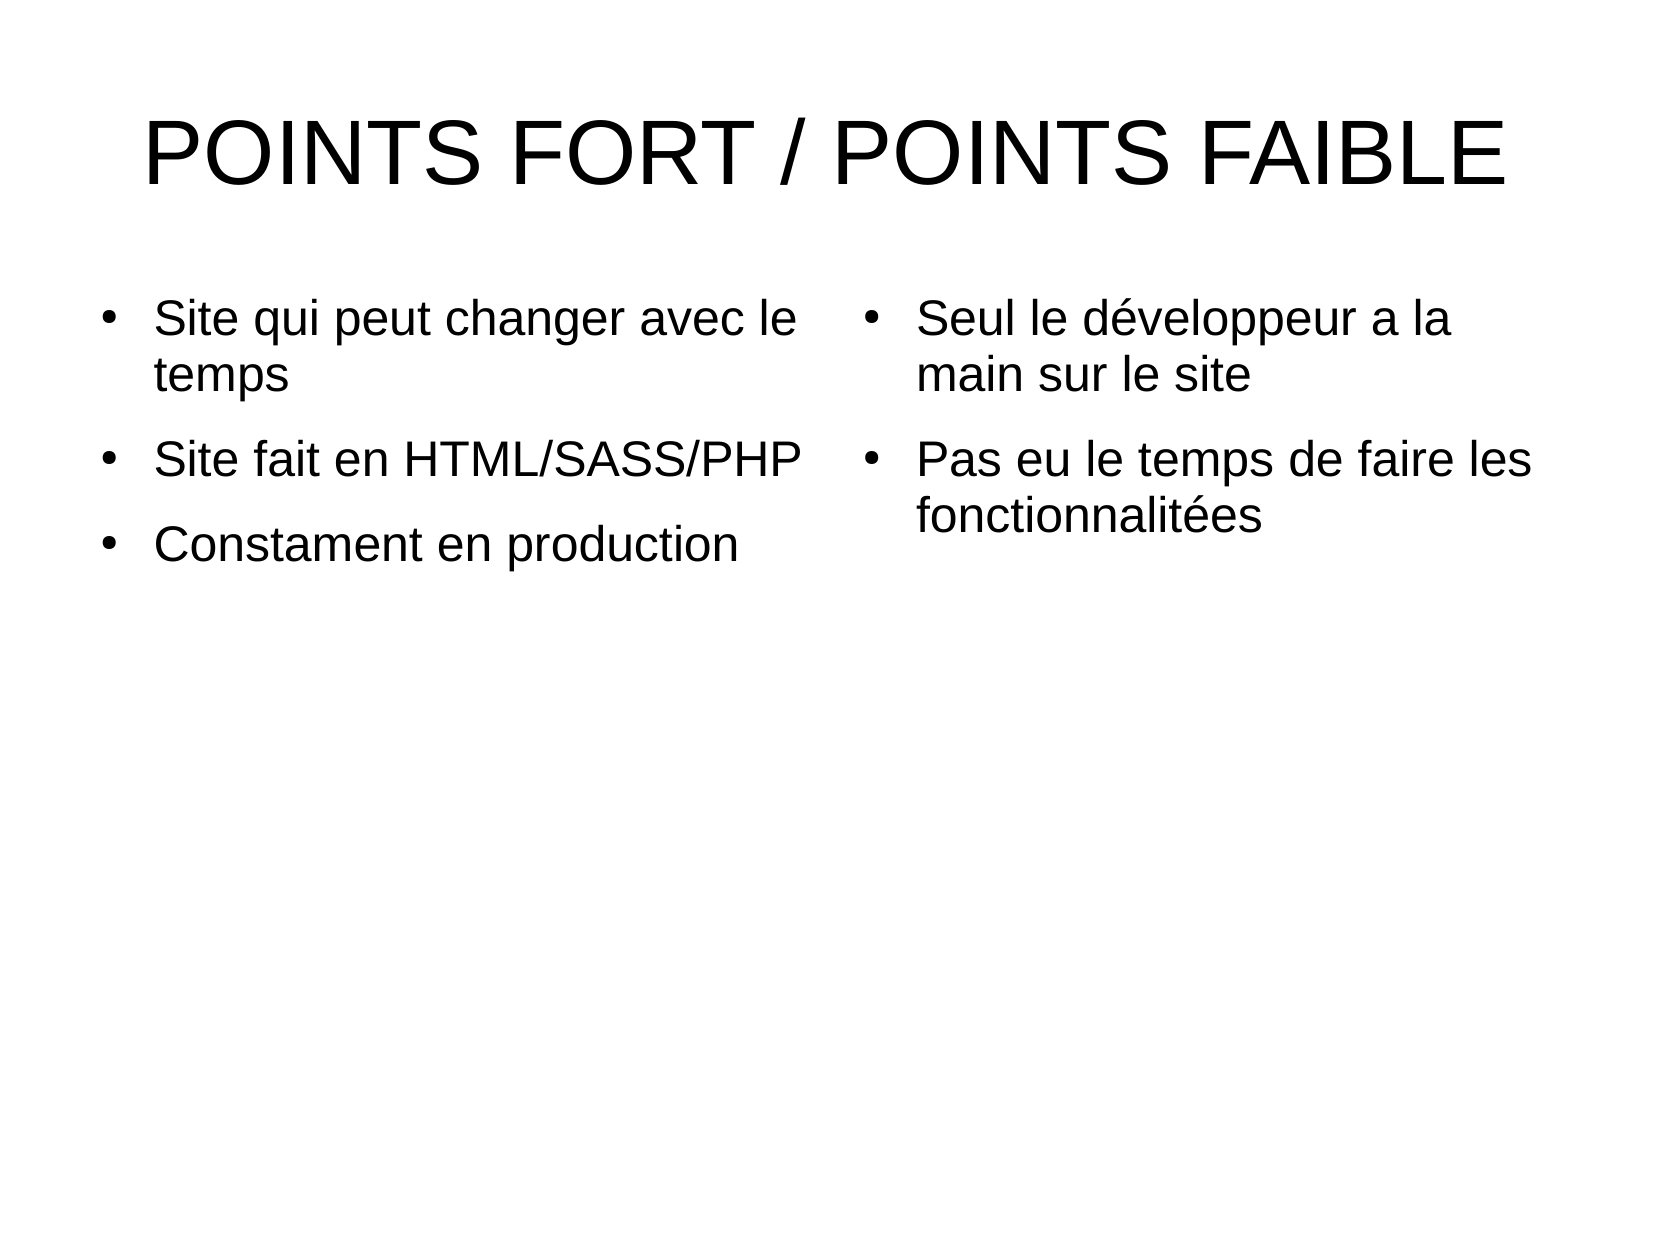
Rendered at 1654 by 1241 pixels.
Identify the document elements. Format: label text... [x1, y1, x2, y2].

list Site qui peut changer avec le temps Site fait en HTML/SASS/PHP Constament en production [82, 290, 809, 1010]
title POINTS FORT / POINTS FAIBLE [82, 49, 1571, 257]
list Seul le développeur a la main sur le site Pas eu le temps de faire les fonctionnalitées [845, 290, 1572, 1010]
